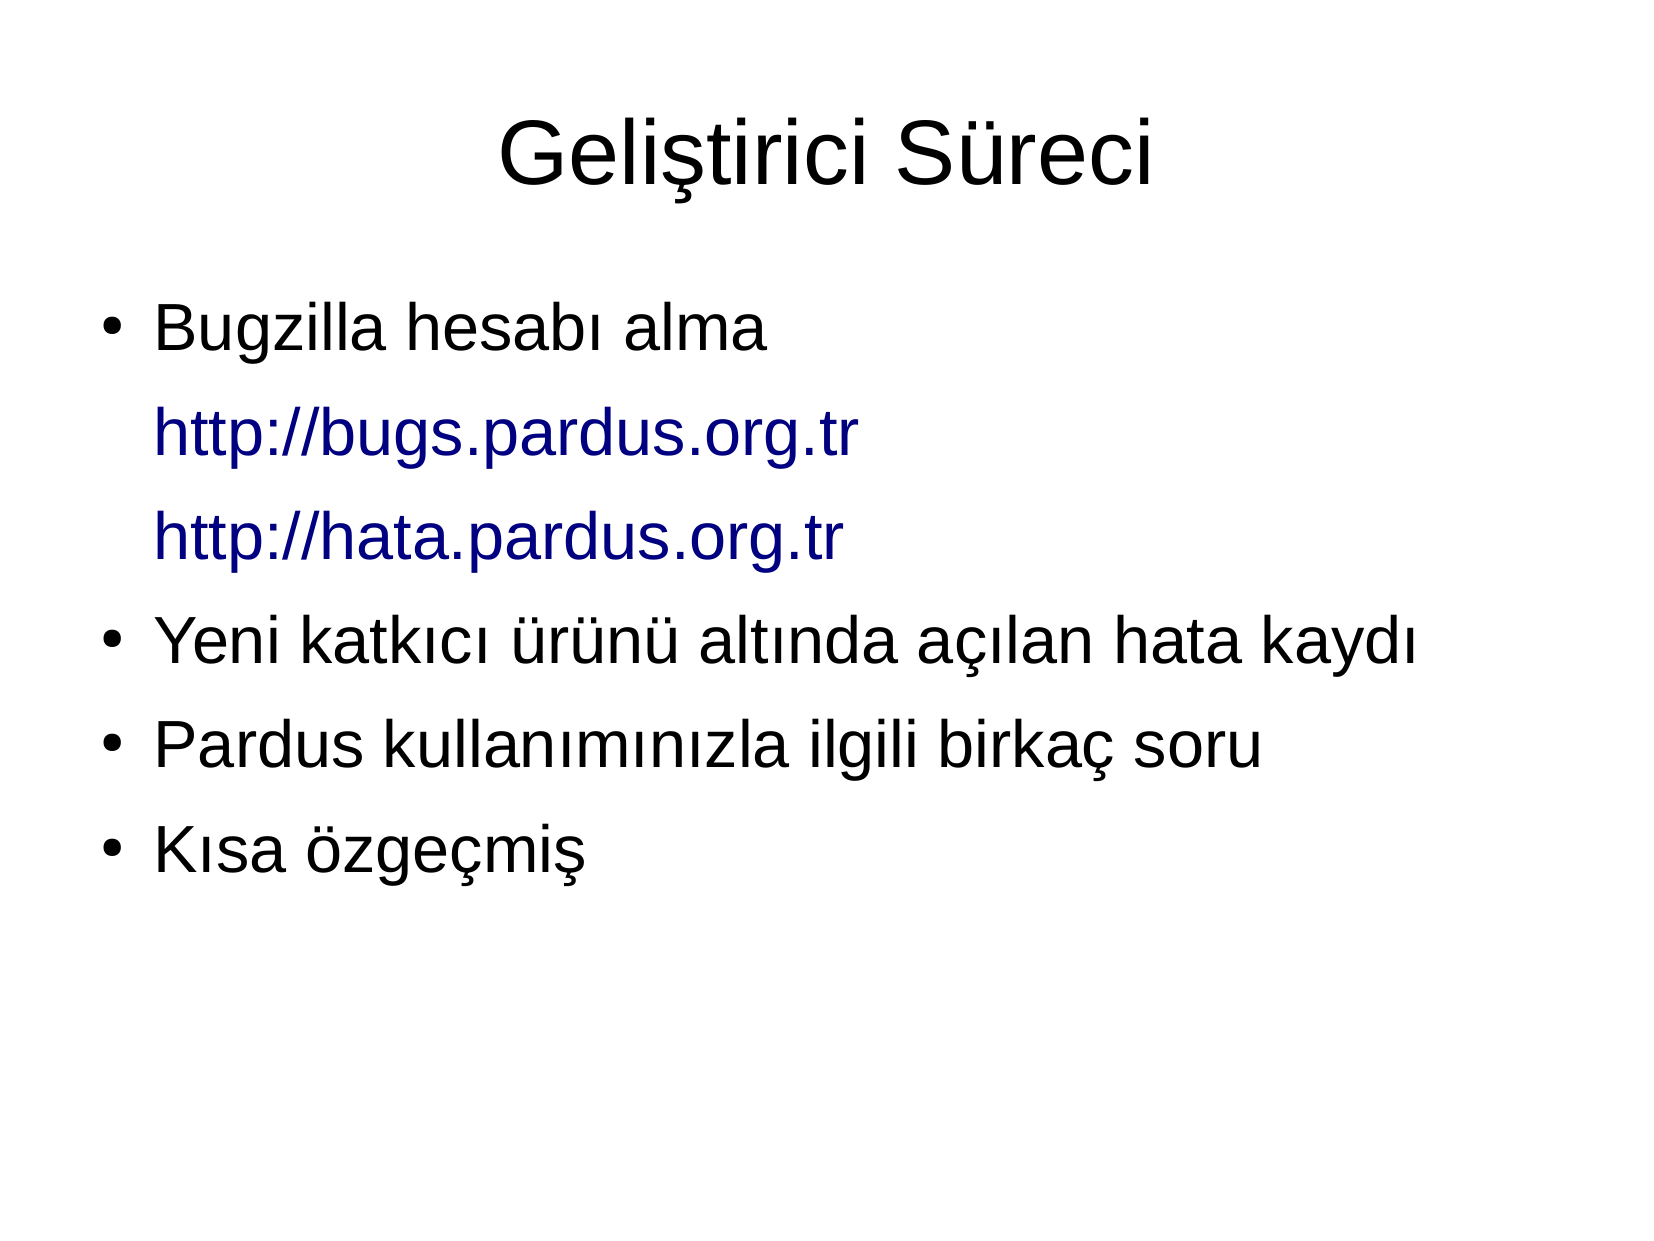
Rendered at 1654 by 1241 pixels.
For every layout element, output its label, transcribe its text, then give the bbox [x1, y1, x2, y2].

title Geliştirici Süreci [82, 49, 1571, 257]
list Bugzilla hesabı alma http://bugs.pardus.org.tr http://hata.pardus.org.tr Yeni katkıcı ürünü altında açılan hata kaydı Pardus kullanımınızla ilgili birkaç soru Kısa özgeçmiş [82, 290, 1571, 1109]
